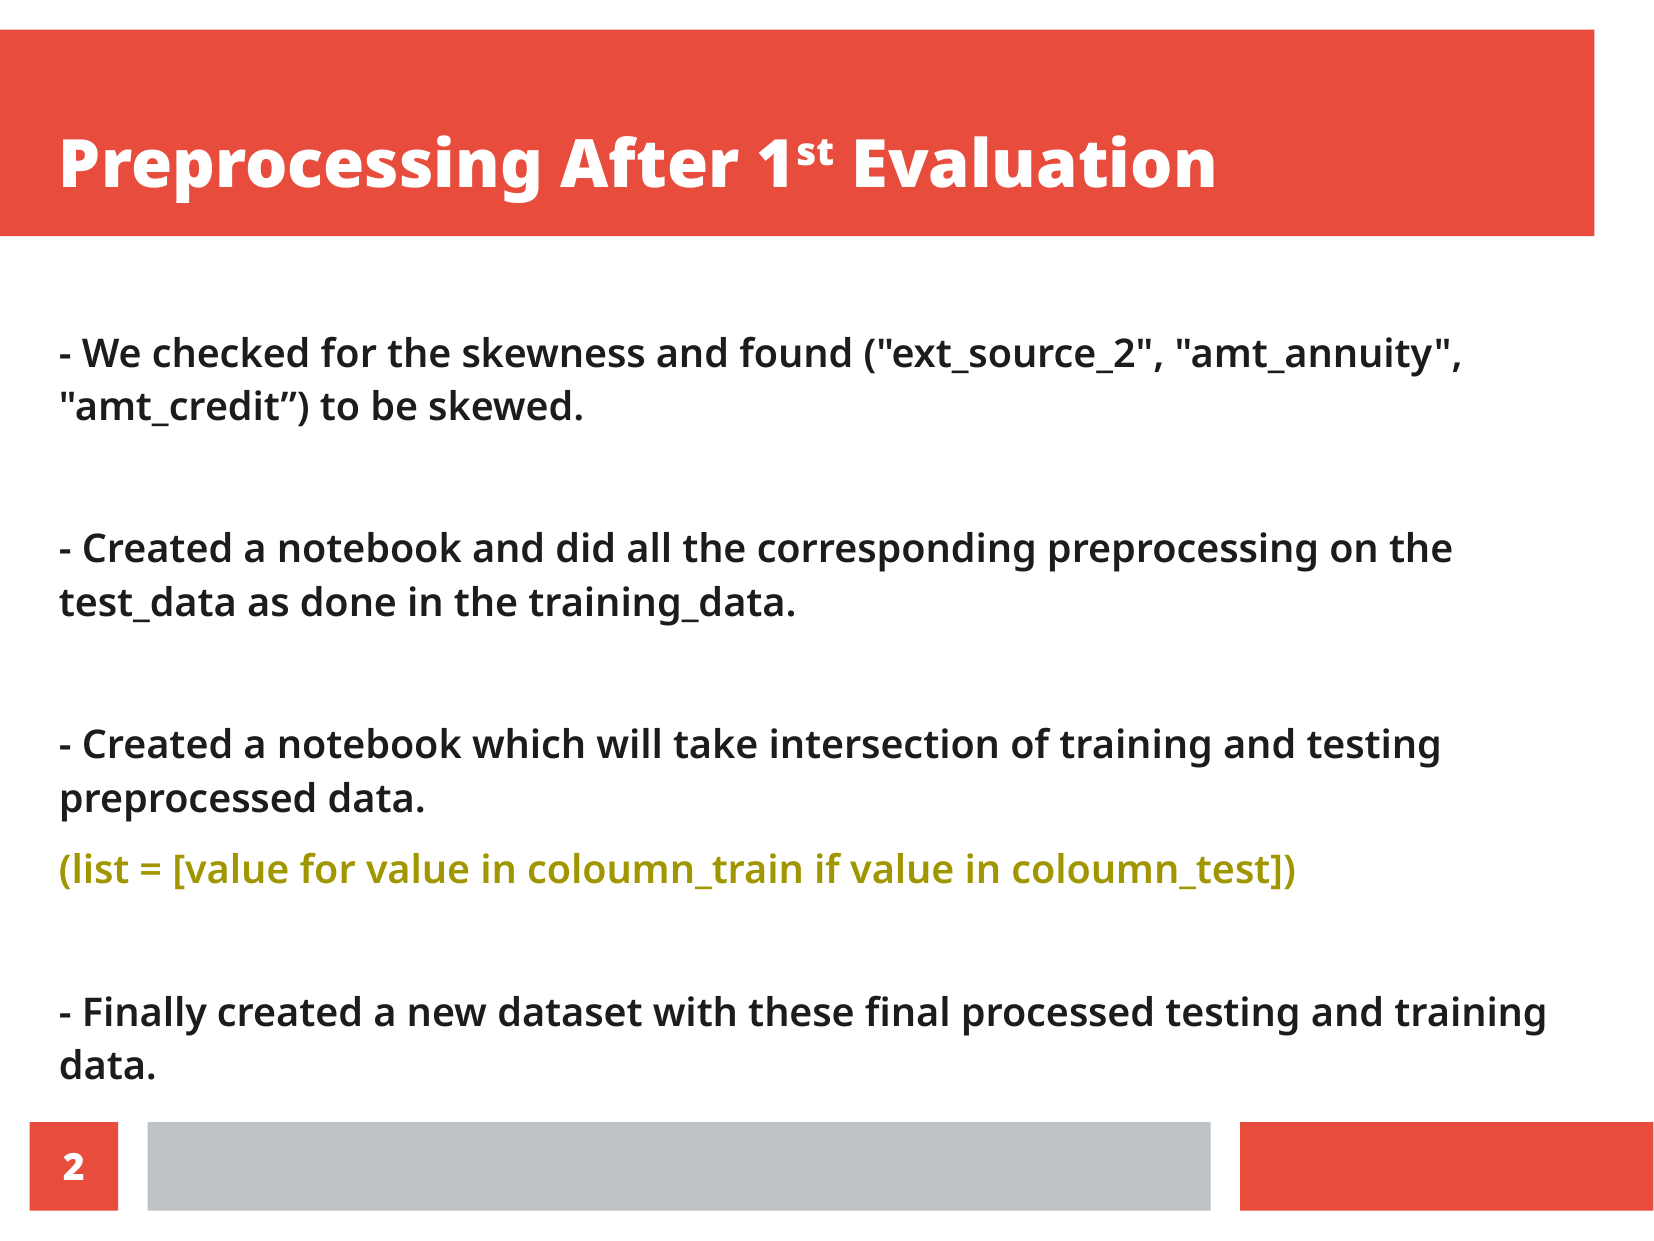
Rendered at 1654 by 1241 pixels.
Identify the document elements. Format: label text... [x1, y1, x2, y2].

list - We checked for the skewness and found ("ext_source_2", "amt_annuity", "amt_credit”) to be skewed. - Created a notebook and did all the corresponding preprocessing on the test_data as done in the training_data. - Created a notebook which will take intersection of training and testing preprocessed data. (list = [value for value in coloumn_train if value in coloumn_test]) - Finally created a new dataset with these final processed testing and training data. [59, 324, 1565, 1093]
title Preprocessing After 1st Evaluation [59, 59, 1595, 207]
